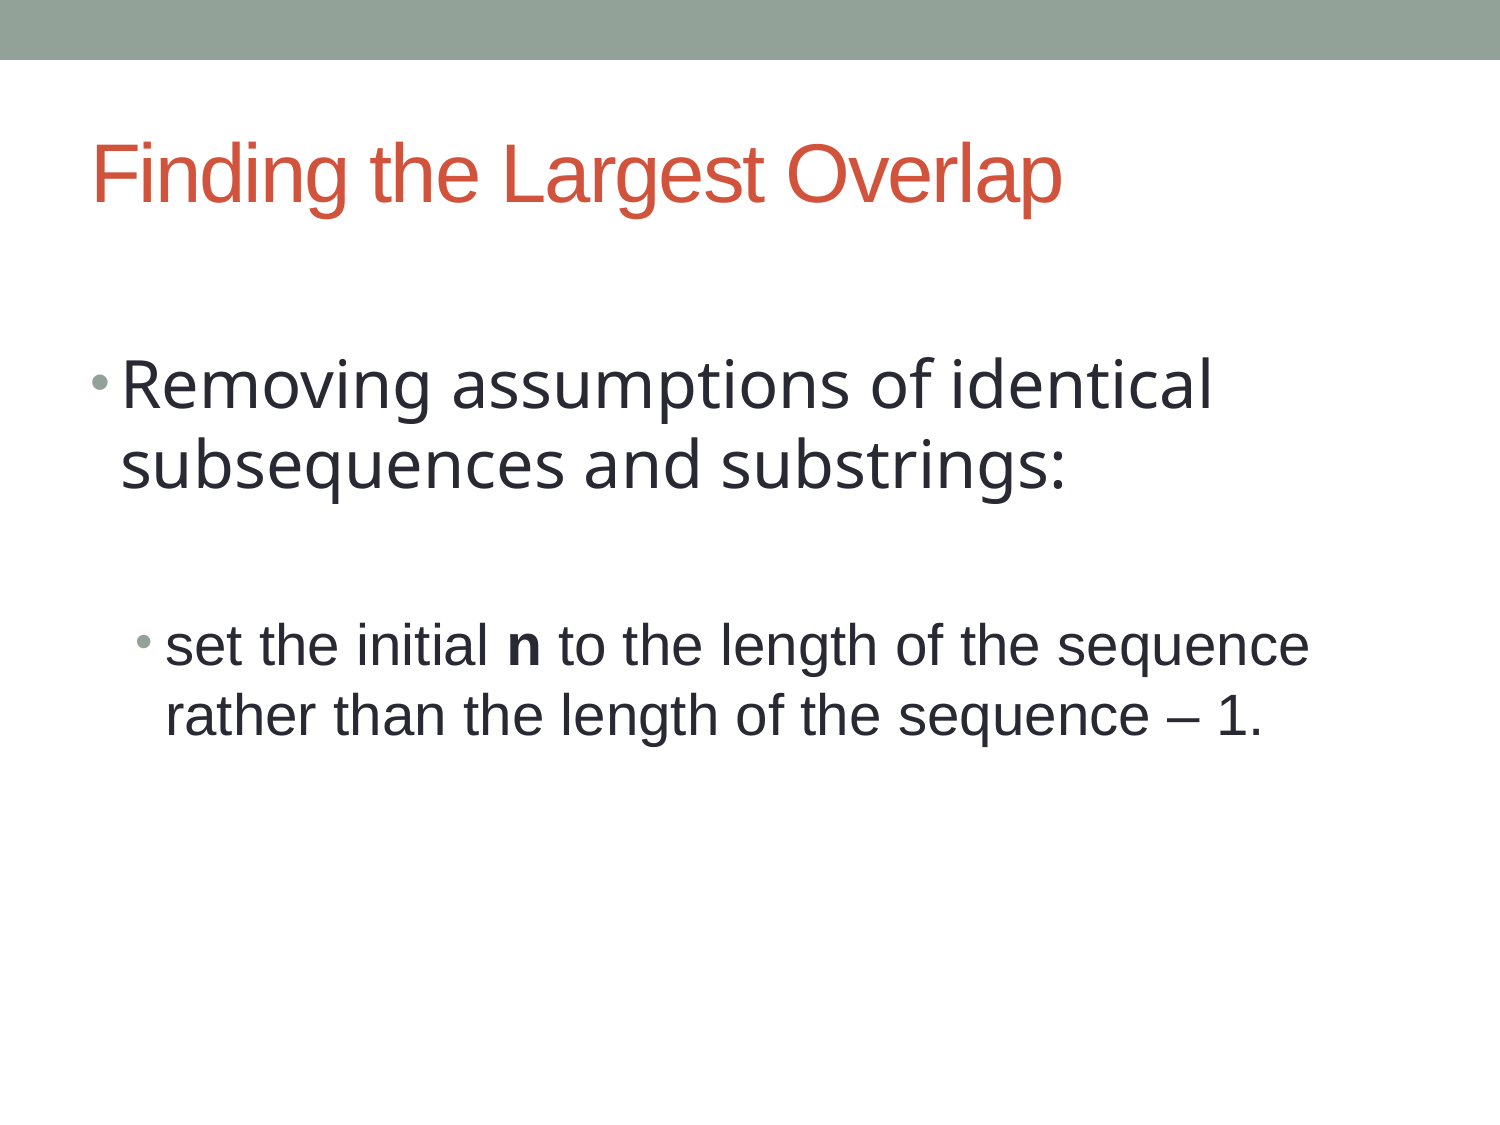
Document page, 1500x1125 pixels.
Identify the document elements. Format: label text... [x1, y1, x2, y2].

list Removing assumptions of identical subsequences and substrings: set the initial n to the length of the sequence rather than the length of the sequence – 1. [75, 334, 1425, 1063]
title Finding the Largest Overlap [75, 87, 1425, 250]
